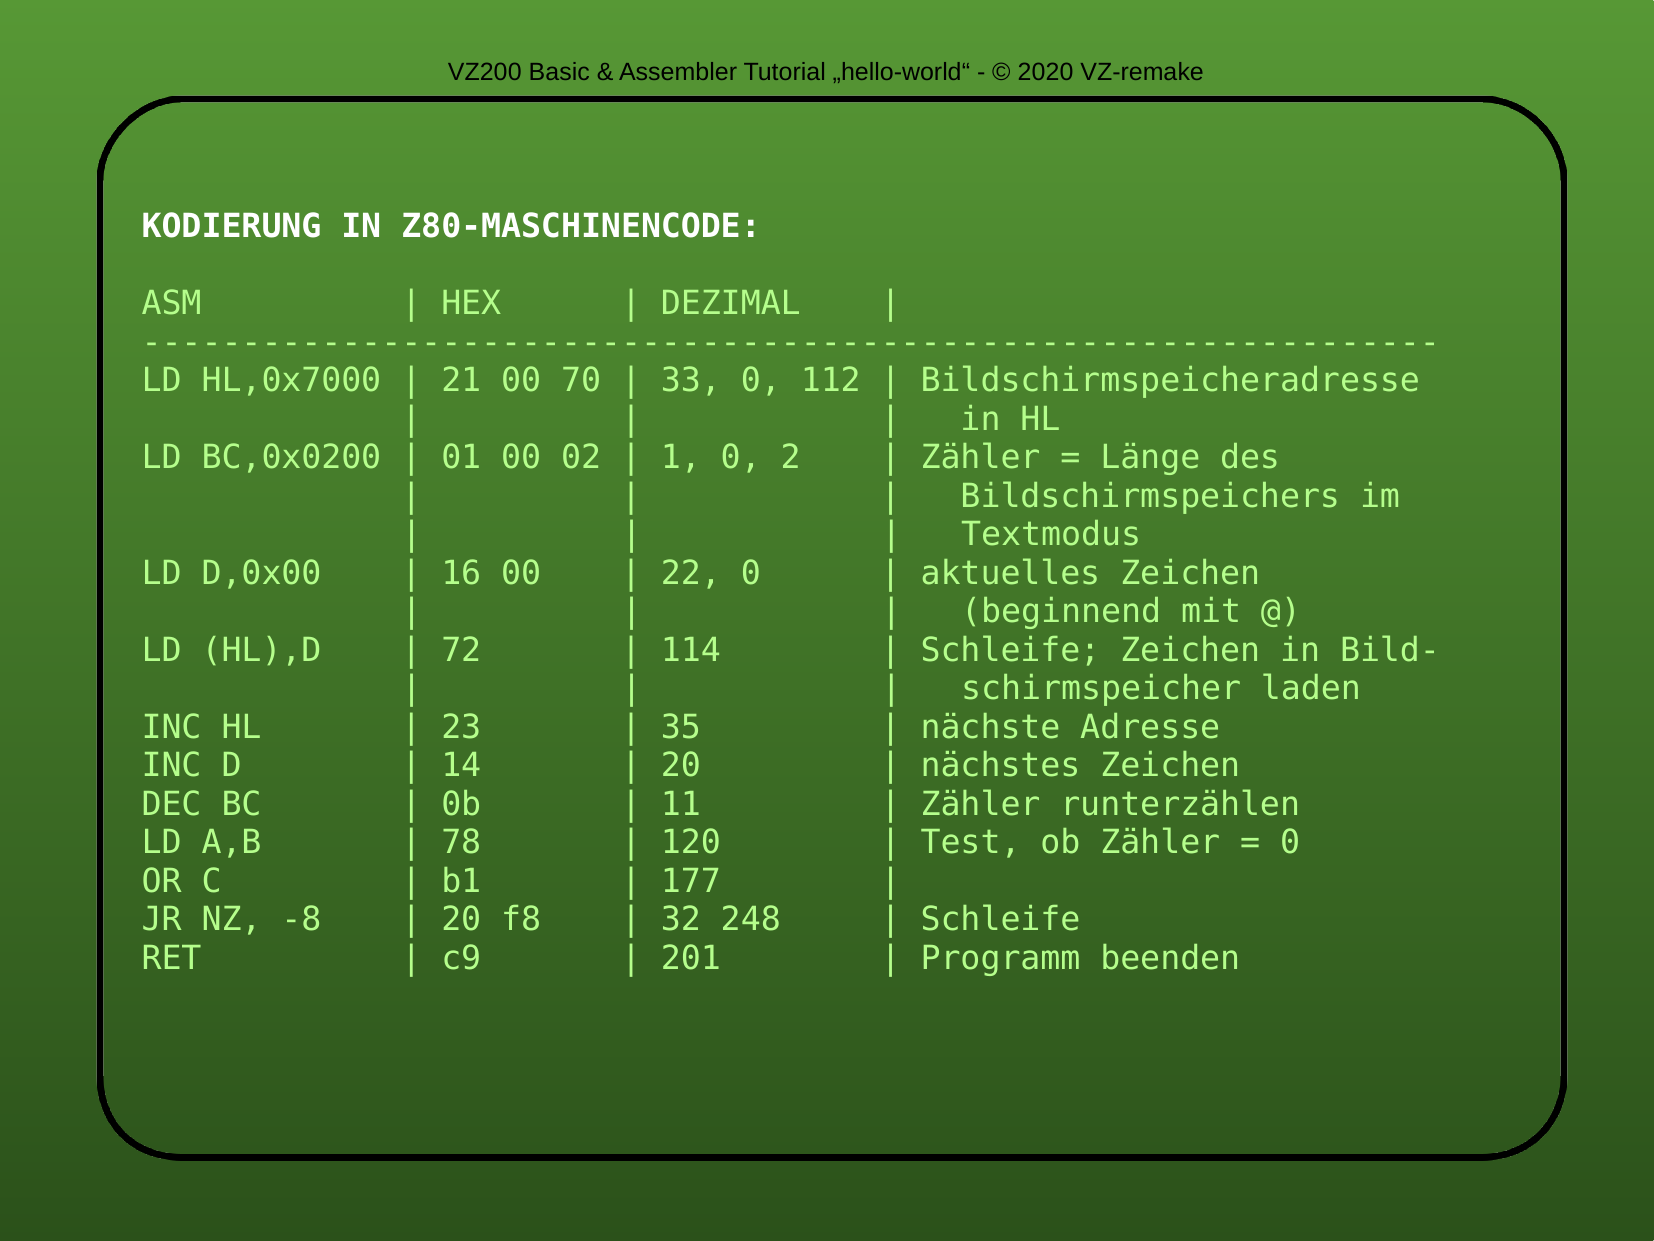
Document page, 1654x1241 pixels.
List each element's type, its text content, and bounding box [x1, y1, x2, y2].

list KODIERUNG IN Z80-MASCHINENCODE: ASM | HEX | DEZIMAL | ----------------------------------------------------------------- LD HL,0x7000 | 21 00 70 | 33, 0, 112 | Bildschirmspeicheradresse | | | in HL LD BC,0x0200 | 01 00 02 | 1, 0, 2 | Zähler = Länge des | | | Bildschirmspeichers im | | | Textmodus LD D,0x00 | 16 00 | 22, 0 | aktuelles Zeichen | | | (beginnend mit @) LD (HL),D | 72 | 114 | Schleife; Zeichen in Bild- | | | schirmspeicher laden INC HL | 23 | 35 | nächste Adresse INC D | 14 | 20 | nächstes Zeichen DEC BC | 0b | 11 | Zähler runterzählen LD A,B | 78 | 120 | Test, ob Zähler = 0 OR C | b1 | 177 | JR NZ, -8 | 20 f8 | 32 248 | Schleife RET | c9 | 201 | Programm beenden [141, 129, 1536, 1111]
picture [59, 58, 1607, 1199]
title VZ200 Basic & Assembler Tutorial „hello-world“ - © 2020 VZ-remake [82, 49, 1571, 95]
